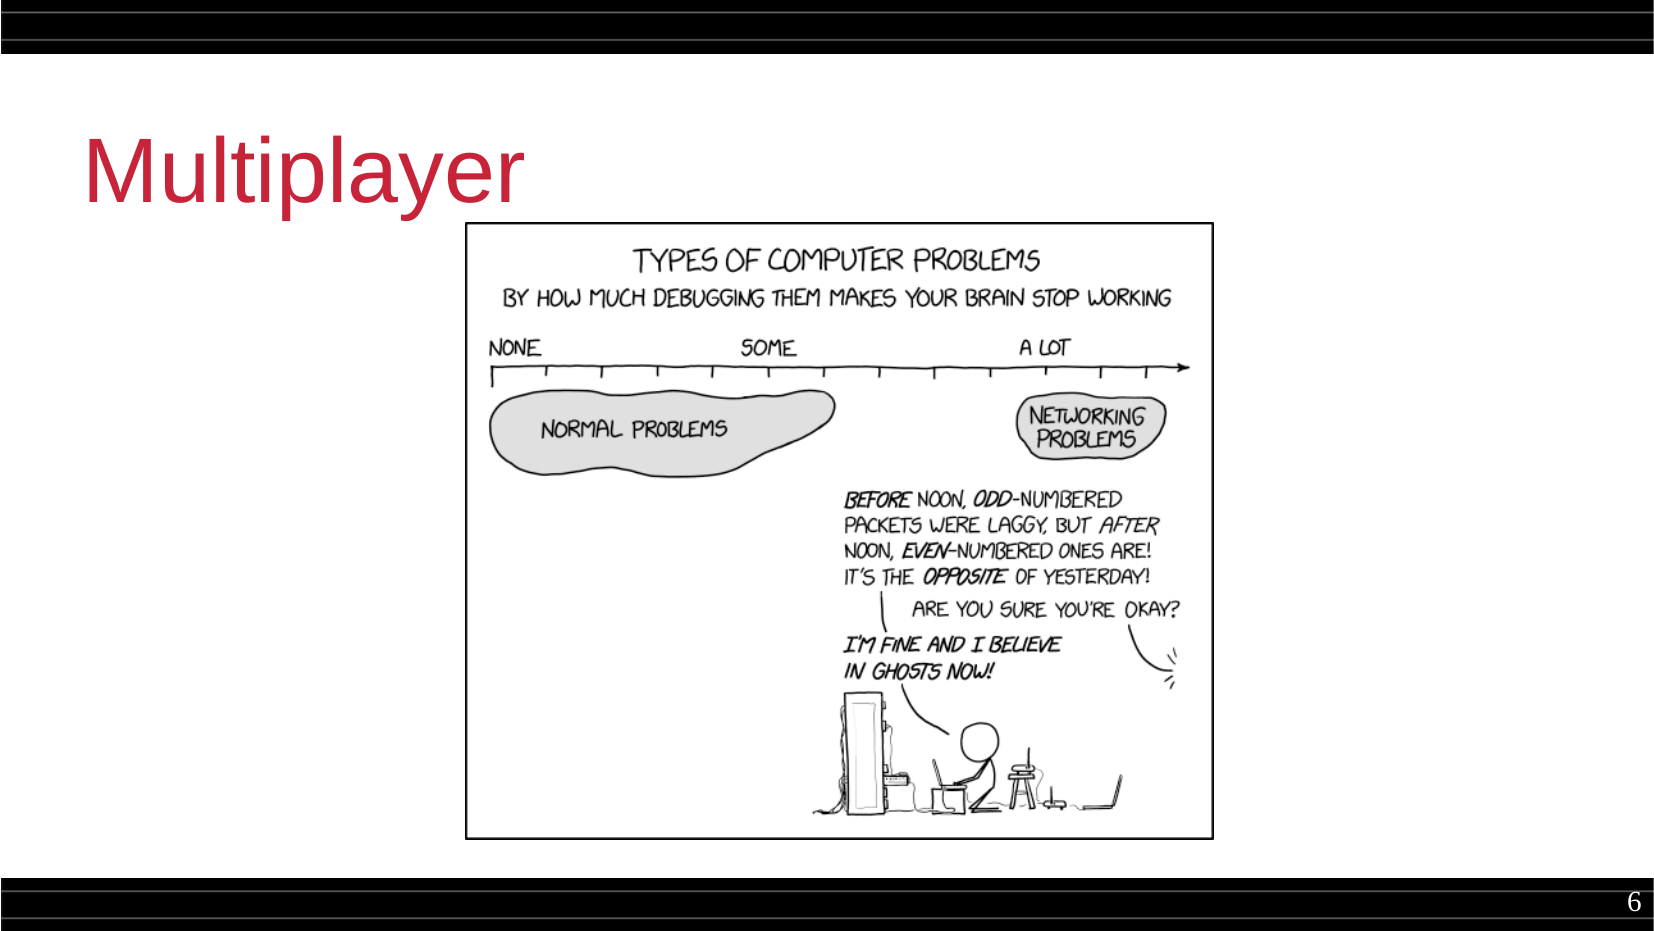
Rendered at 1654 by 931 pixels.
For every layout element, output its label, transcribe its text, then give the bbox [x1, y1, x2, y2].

picture [1, 0, 1654, 54]
picture [1, 878, 1654, 931]
picture [465, 222, 1214, 841]
title Multiplayer [82, 92, 1571, 249]
